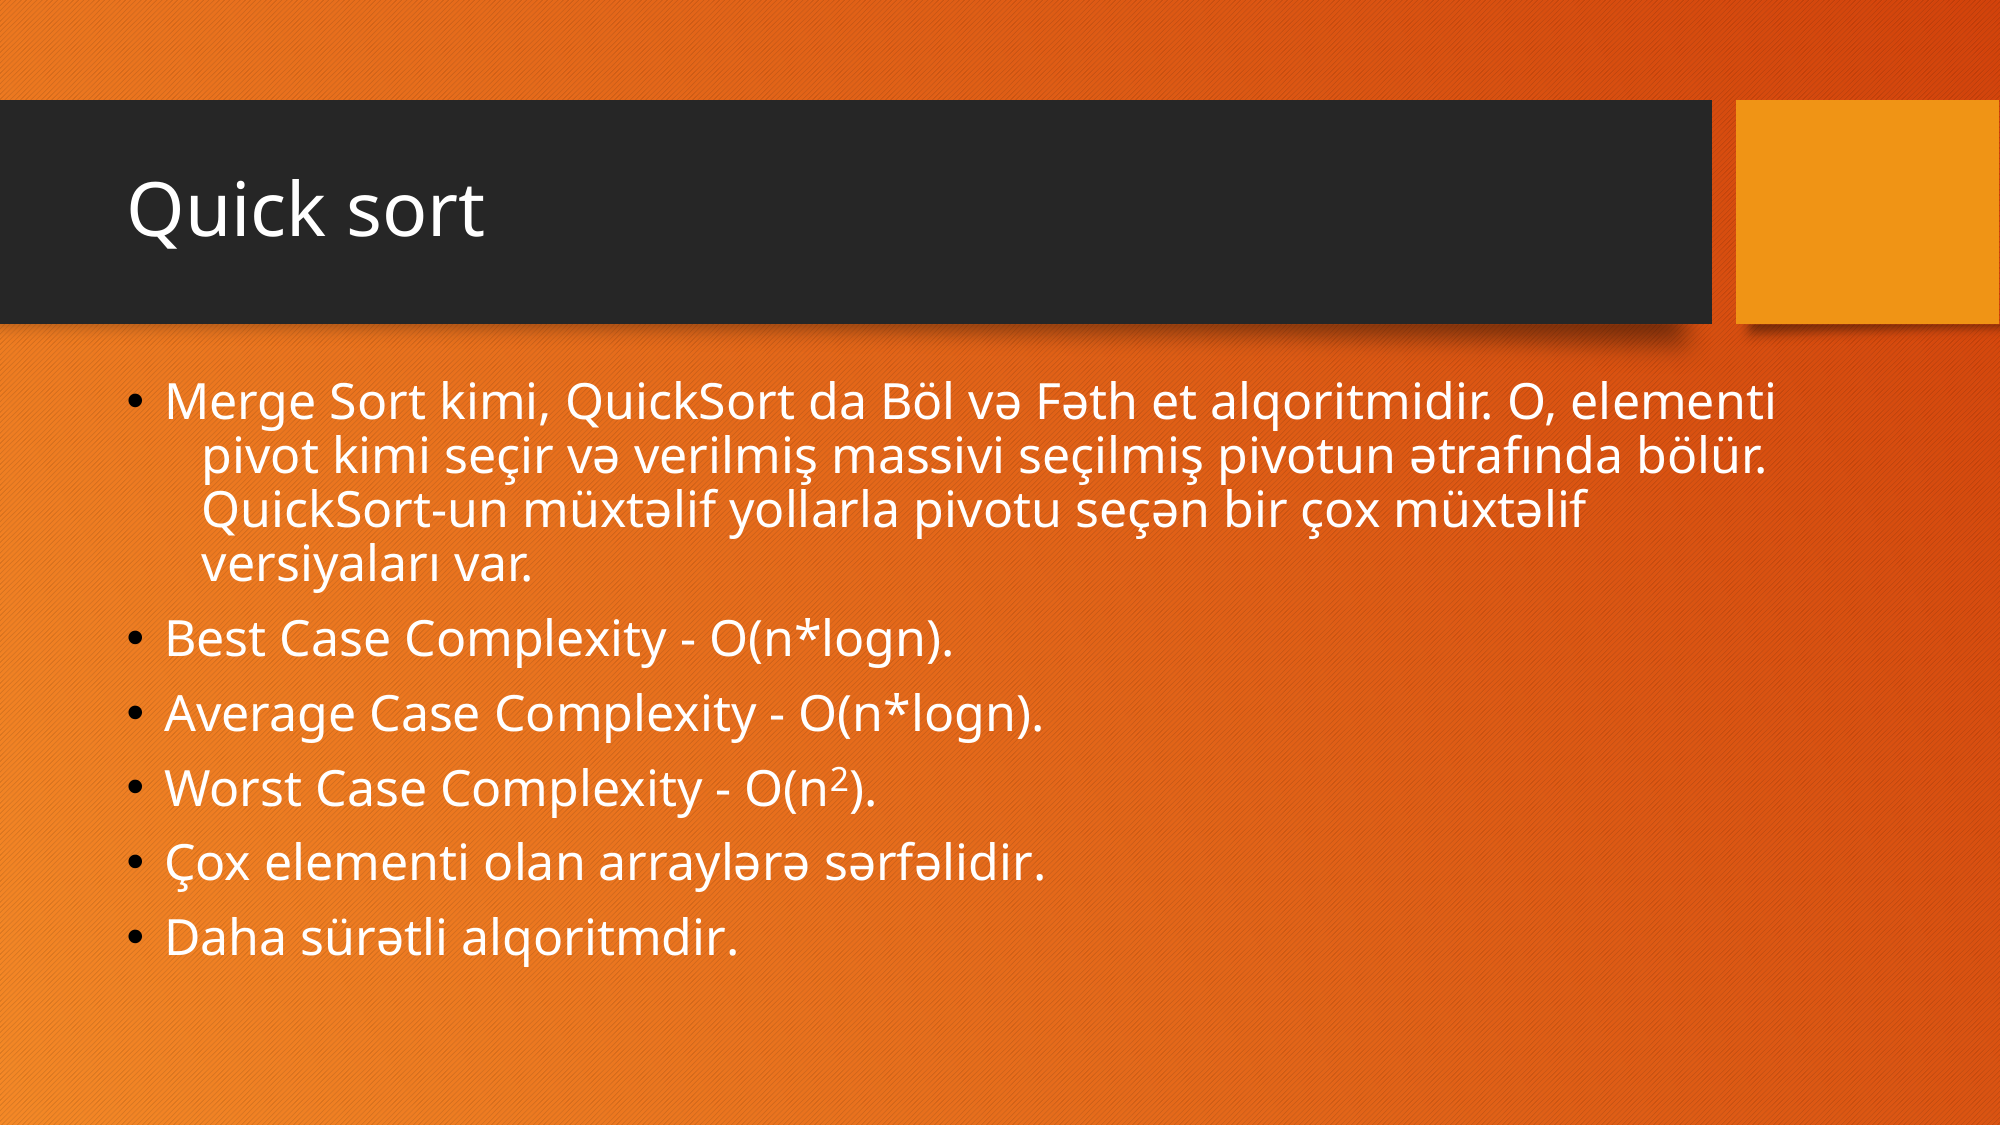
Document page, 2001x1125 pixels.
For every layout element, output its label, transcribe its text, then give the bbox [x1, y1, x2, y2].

title Quick sort [111, 123, 1689, 301]
list Merge Sort kimi, QuickSort da Böl və Fəth et alqoritmidir. O, elementi pivot kimi seçir və verilmiş massivi seçilmiş pivotun ətrafında bölür. QuickSort-un müxtəlif yollarla pivotu seçən bir çox müxtəlif versiyaları var. Best Case Complexity - O(n*logn). Average Case Complexity - O(n*logn). Worst Case Complexity - O(n2). Çox elementi olan arraylərə sərfəlidir. Daha sürətli alqoritmdir. [111, 368, 1837, 1123]
